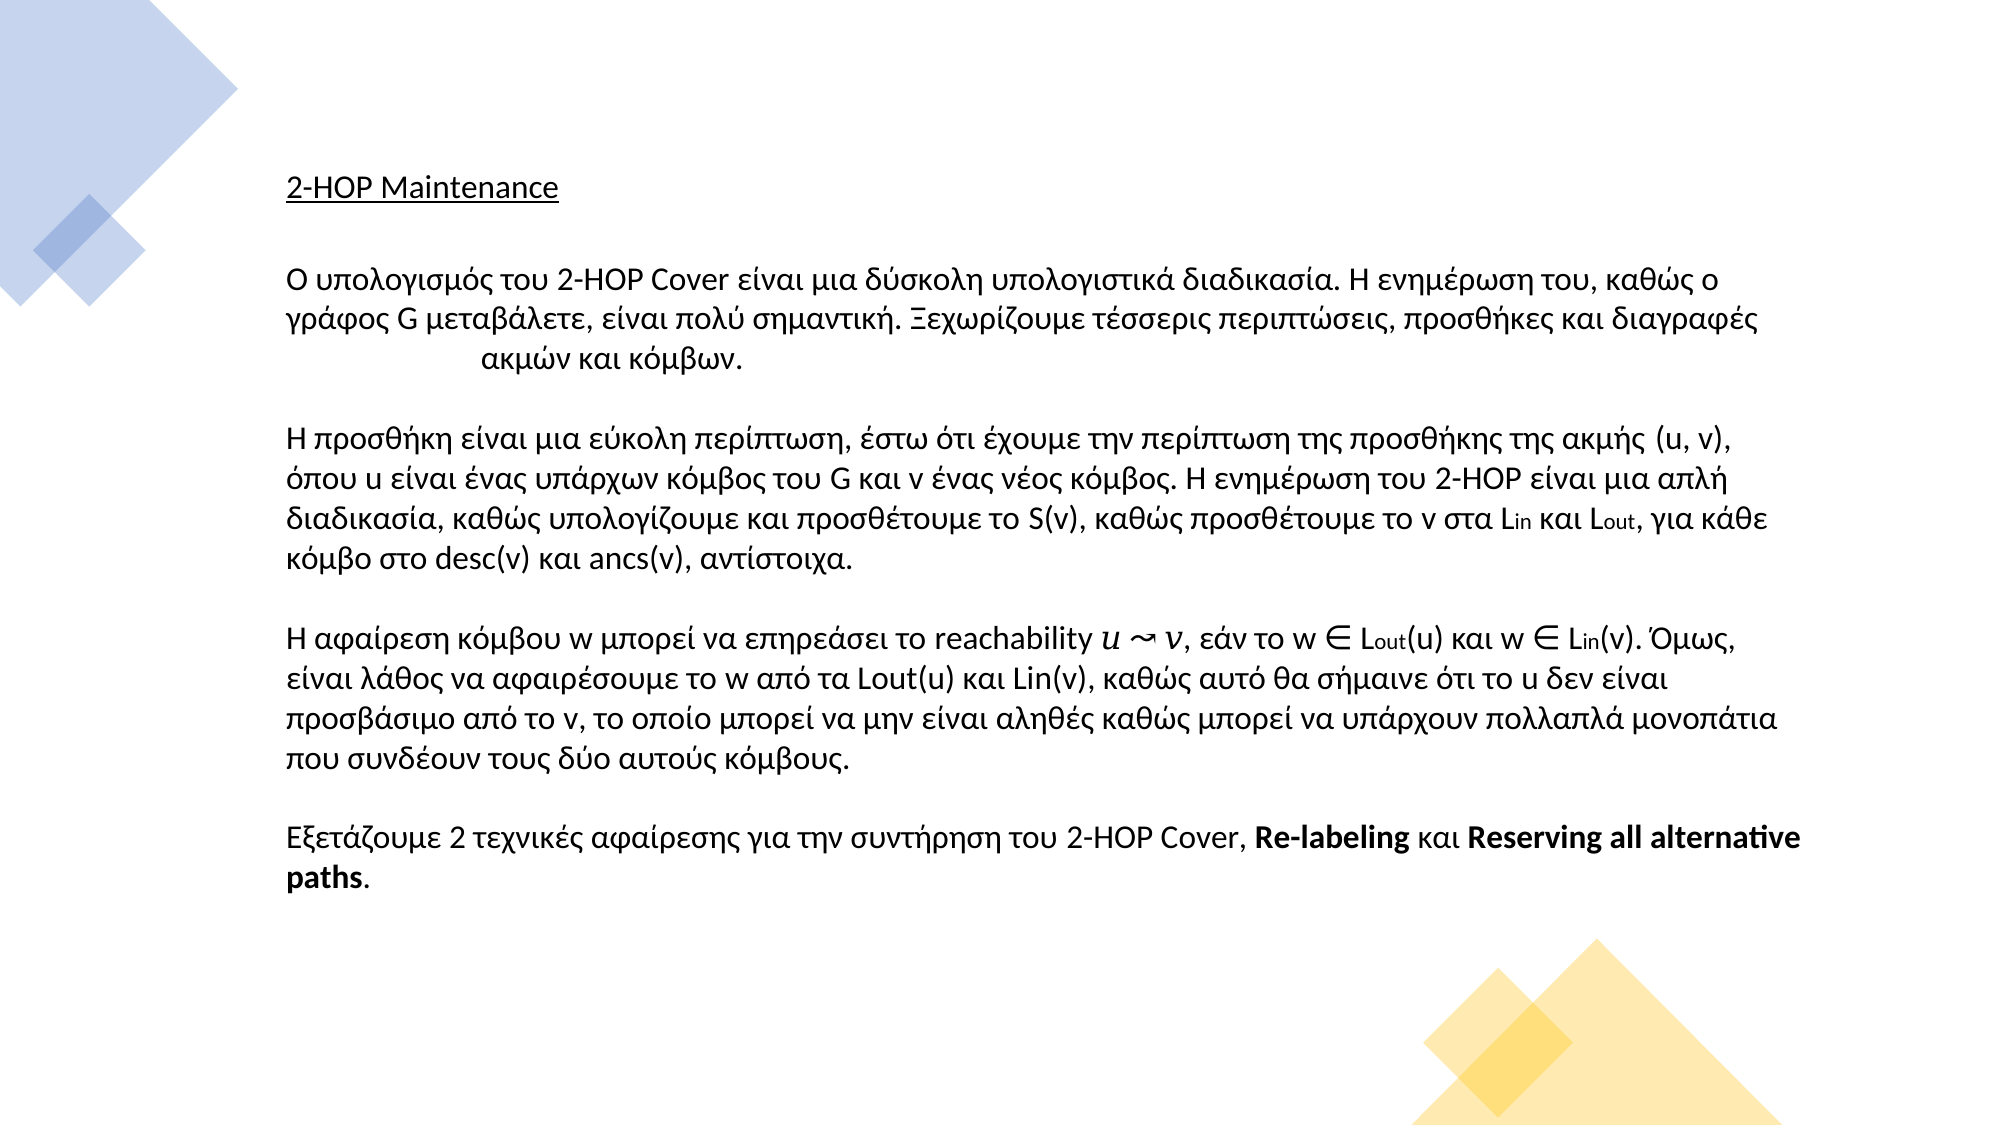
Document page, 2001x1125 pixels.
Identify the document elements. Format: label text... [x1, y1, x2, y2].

text_box [0, 0, 2000, 1125]
text_box 2-HOP Maintenance [271, 157, 1272, 213]
text_box Ο υπολογισμός του 2-HOP Cover είναι μια δύσκολη υπολογιστικά διαδικασία. Η ενημέρωση του, καθώς ο γράφος G μεταβάλετε, είναι πολύ σημαντική. Ξεχωρίζουμε τέσσερις περιπτώσεις, προσθήκες και διαγραφές ακμών και κόμβων. Η προσθήκη είναι μια εύκολη περίπτωση, έστω ότι έχουμε την περίπτωση της προσθήκης της ακμής (u, v), όπου u είναι ένας υπάρχων κόμβος του G και v ένας νέος κόμβος. Η ενημέρωση του 2-HOP είναι μια απλή διαδικασία, καθώς υπολογίζουμε και προσθέτουμε το S(v), καθώς προσθέτουμε το v στα Lin και Lout, για κάθε κόμβο στο desc(v) και ancs(v), αντίστοιχα. Η αφαίρεση κόμβου w μπορεί να επηρεάσει το reachability 𝑢 ↝ 𝑣, εάν το w ∈ Lout(u) και w ∈ Lin(v). Όμως, είναι λάθος να αφαιρέσουμε το w από τα Lout(u) και Lin(v), καθώς αυτό θα σήμαινε ότι το u δεν είναι προσβάσιμο από το v, το οποίο μπορεί να μην είναι αληθές καθώς μπορεί να υπάρχουν πολλαπλά μονοπάτια που συνδέουν τους δύο αυτούς κόμβους. Εξετάζουμε 2 τεχνικές αφαίρεσης για την συντήρηση του 2-HOP Cover, Re-labeling και Reserving all alternative paths. [271, 249, 1819, 911]
